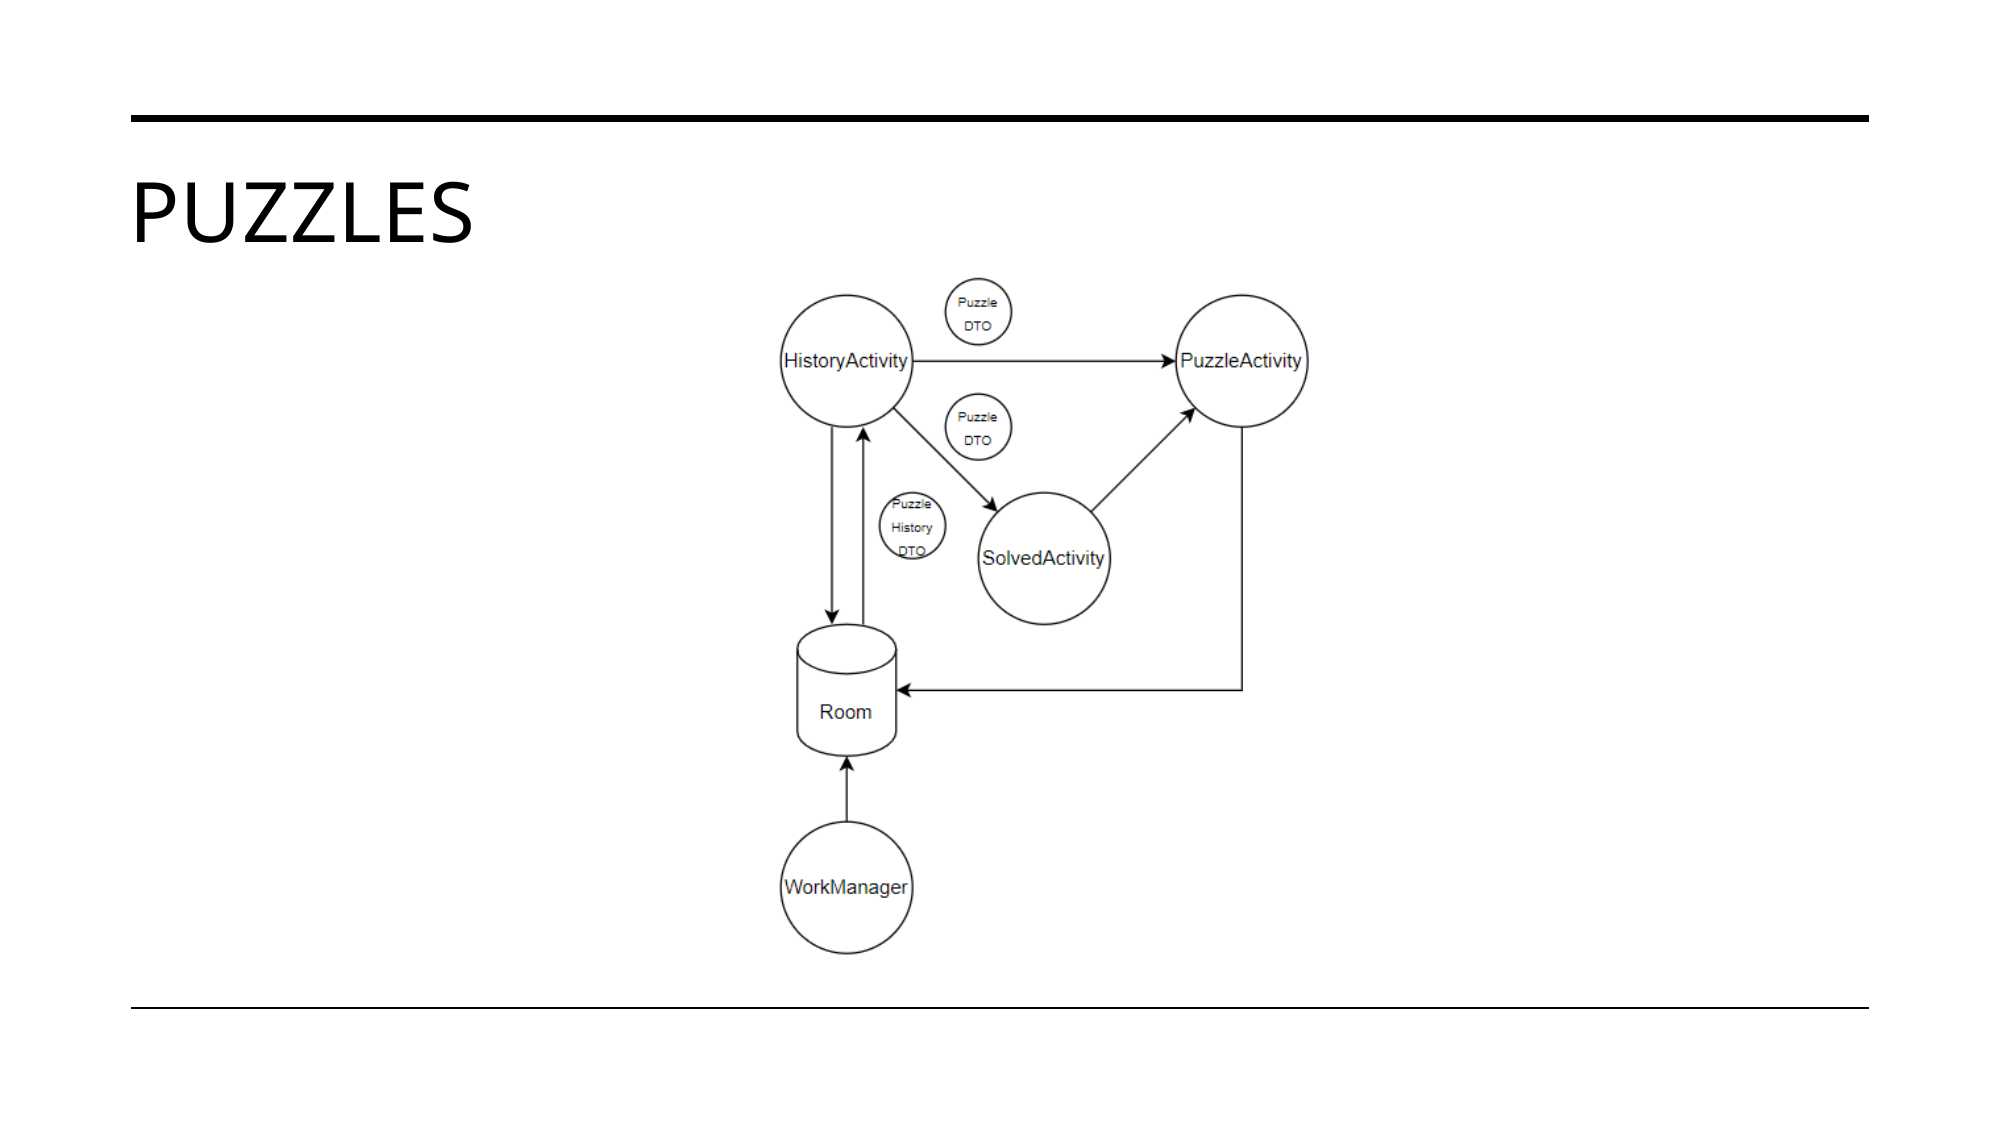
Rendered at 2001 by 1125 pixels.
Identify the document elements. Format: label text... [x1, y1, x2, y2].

picture [732, 228, 1380, 973]
title Puzzles [114, 151, 1869, 377]
